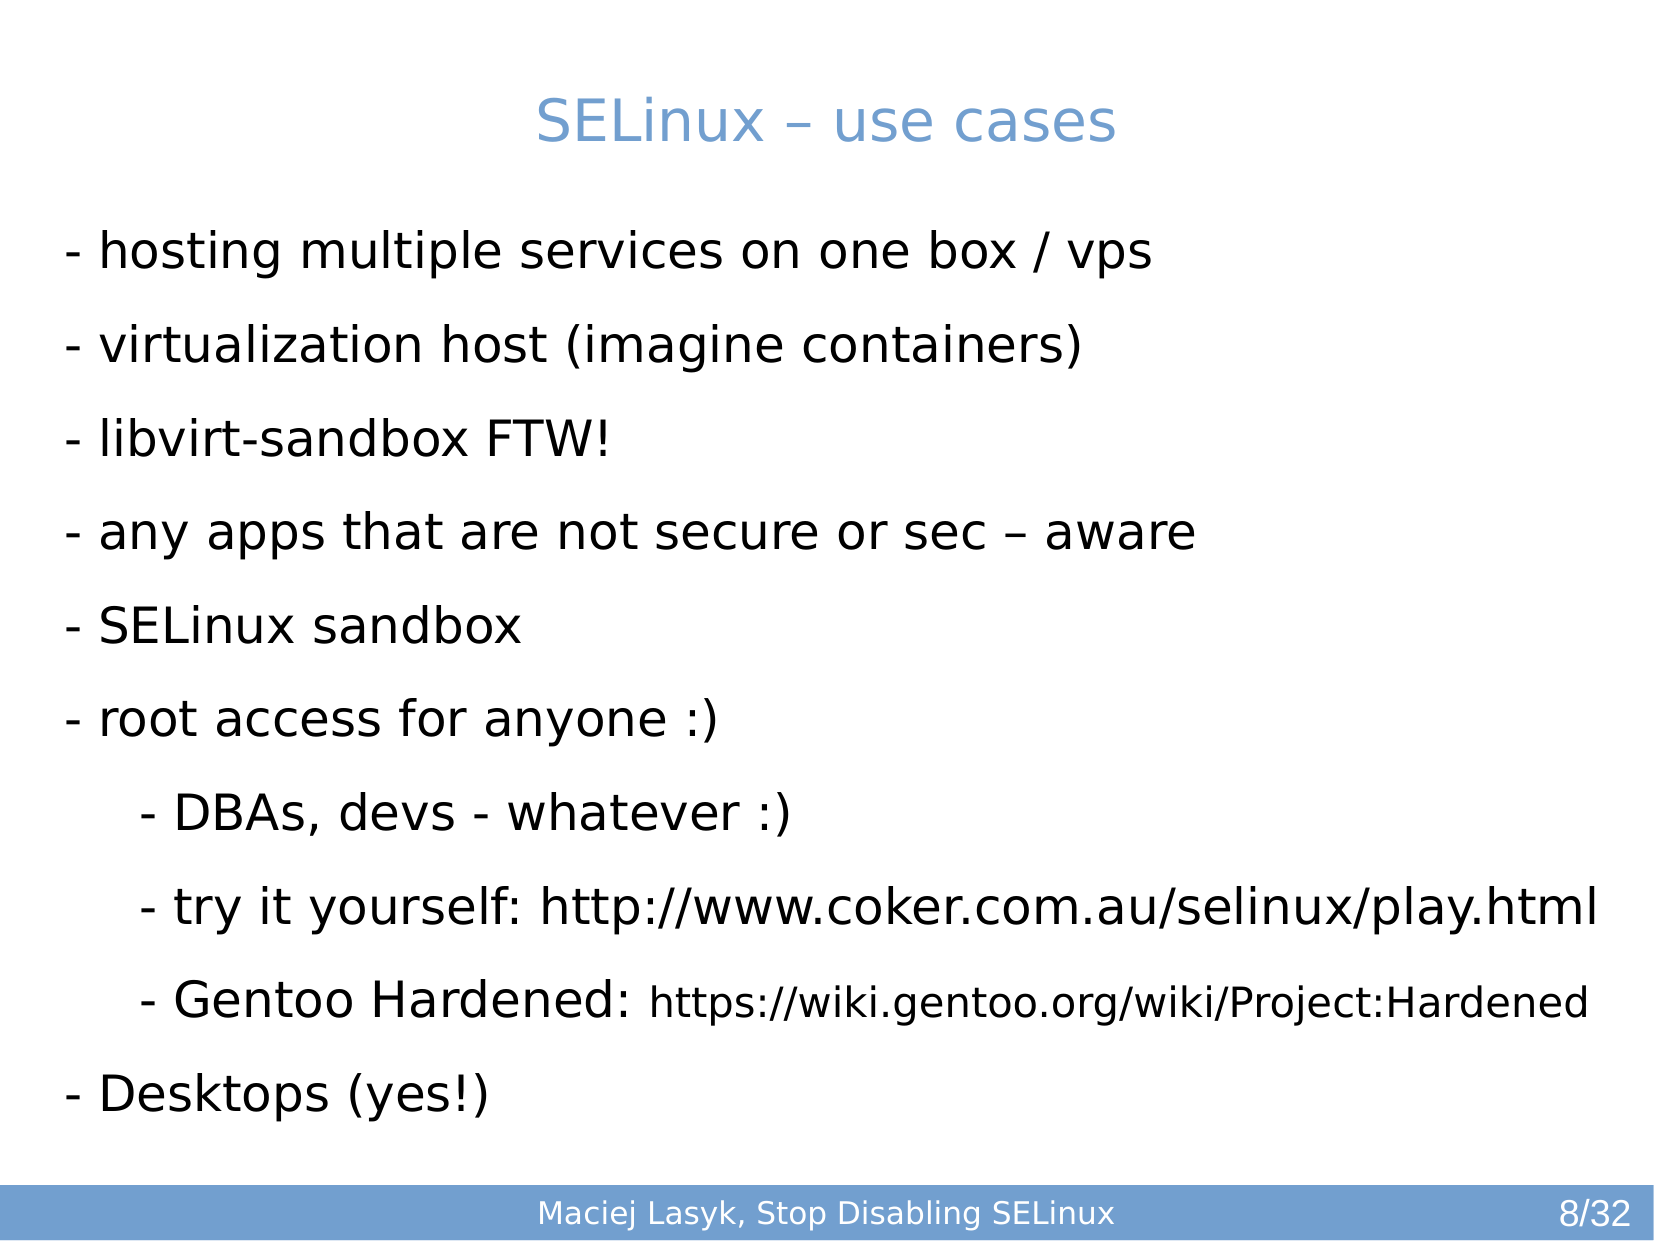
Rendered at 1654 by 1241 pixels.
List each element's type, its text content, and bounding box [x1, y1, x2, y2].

text_box - hosting multiple services on one box / vps - virtualization host (imagine containers) - libvirt-sandbox FTW! - any apps that are not secure or sec – aware - SELinux sandbox - root access for anyone :) - DBAs, devs - whatever :) - try it yourself: http://www.coker.com.au/selinux/play.html - Gentoo Hardened: https://wiki.gentoo.org/wiki/Project:Hardened - Desktops (yes!) [49, 214, 1615, 1131]
text_box SELinux – use cases [520, 79, 1133, 163]
text_box Maciej Lasyk, Stop Disabling SELinux [522, 1188, 1132, 1240]
text_box [0, 1185, 1533, 1241]
text_box [1647, 1185, 1654, 1241]
text_box 8/32 [1533, 1185, 1647, 1241]
